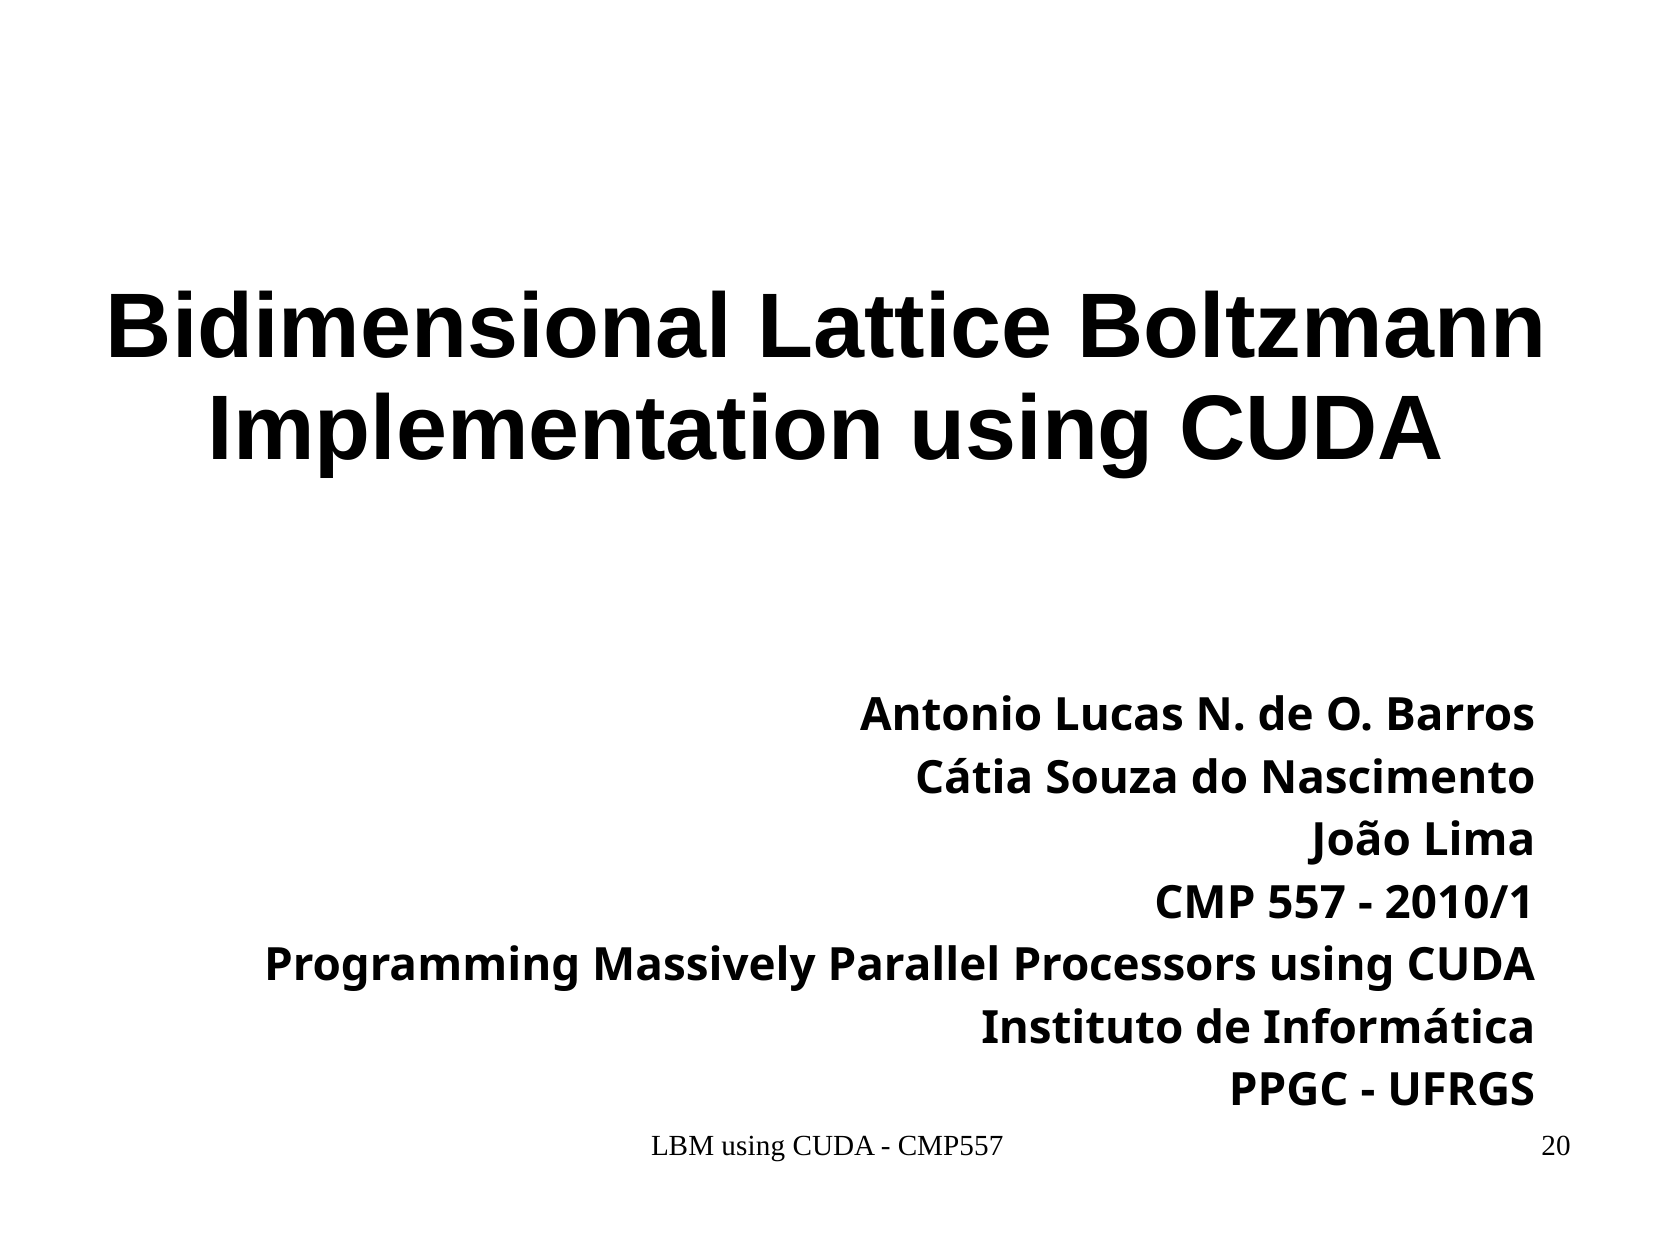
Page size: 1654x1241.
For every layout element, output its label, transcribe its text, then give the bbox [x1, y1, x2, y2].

subtitle Bidimensional Lattice Boltzmann Implementation using CUDA [82, 118, 1571, 739]
text_box Antonio Lucas N. de O. Barros Cátia Souza do Nascimento João Lima CMP 557 - 2010/1 Programming Massively Parallel Processors using CUDA Instituto de Informática PPGC - UFRGS [47, 677, 1536, 1124]
